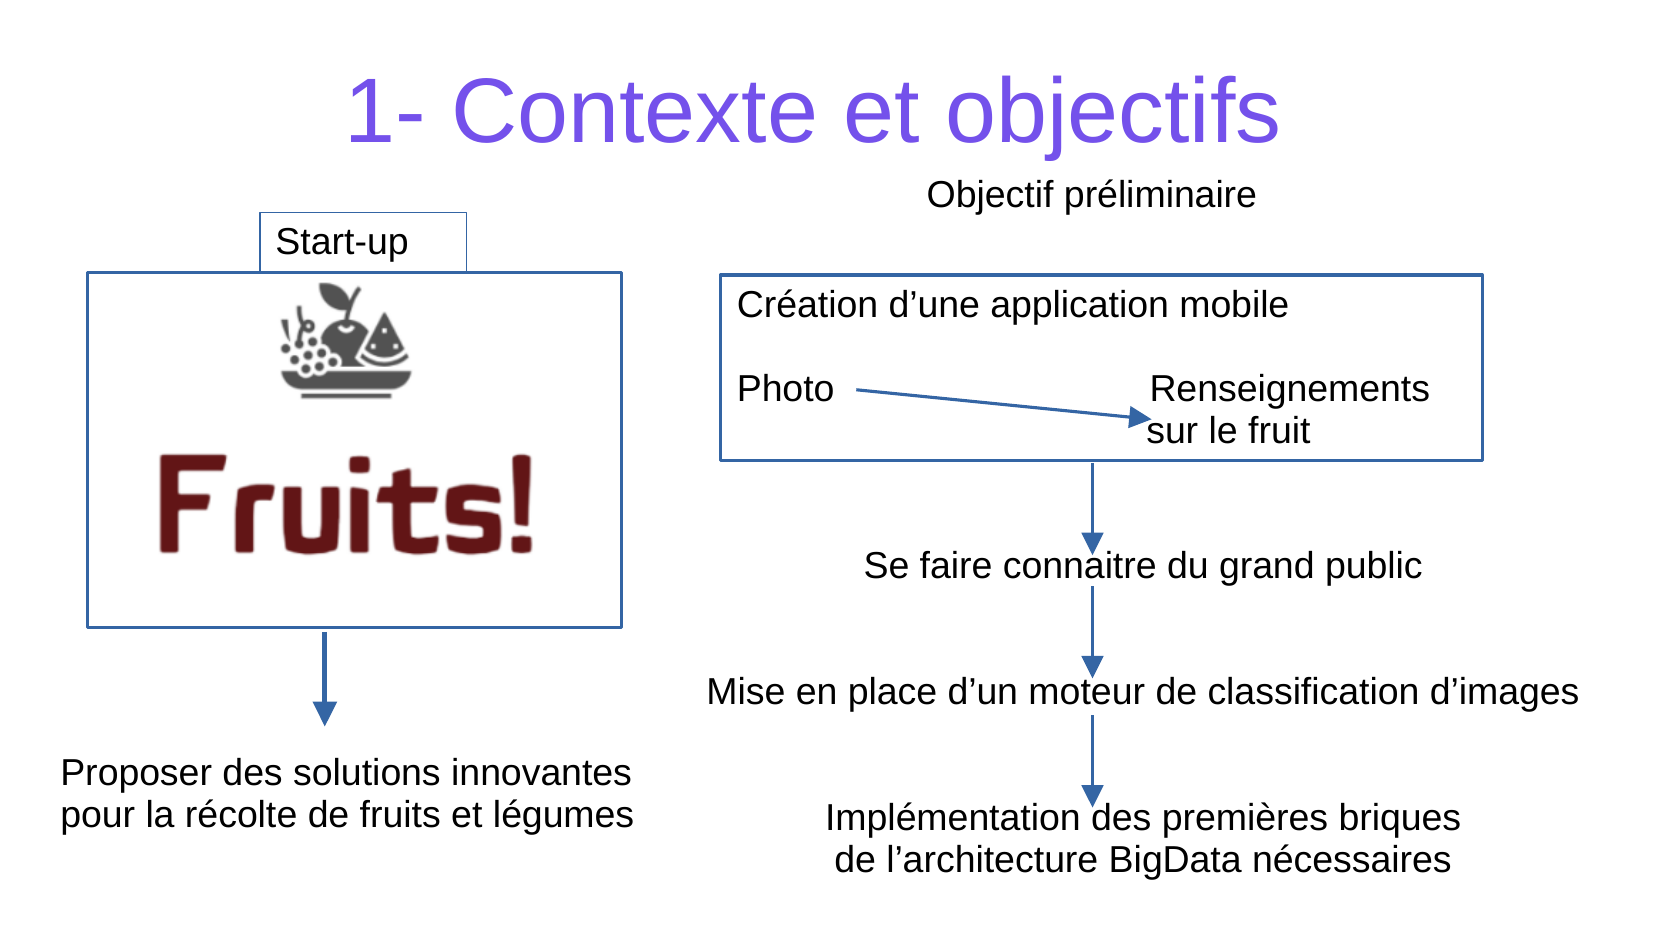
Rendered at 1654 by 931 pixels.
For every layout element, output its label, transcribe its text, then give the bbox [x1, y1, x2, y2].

text_box Création d’une application mobile Photo Renseignements sur le fruit [720, 275, 1483, 461]
text_box Se faire connaitre du grand public Mise en place d’un moteur de classification d’images Implémentation des premières briques de l’architecture BigData nécessaires [691, 537, 1595, 931]
text_box Start-up [259, 212, 467, 272]
picture [88, 273, 621, 626]
text_box Objectif préliminaire [911, 166, 1272, 224]
text_box Proposer des solutions innovantes pour la récolte de fruits et légumes [45, 744, 650, 843]
title 1- Contexte et objectifs [82, 37, 1571, 193]
